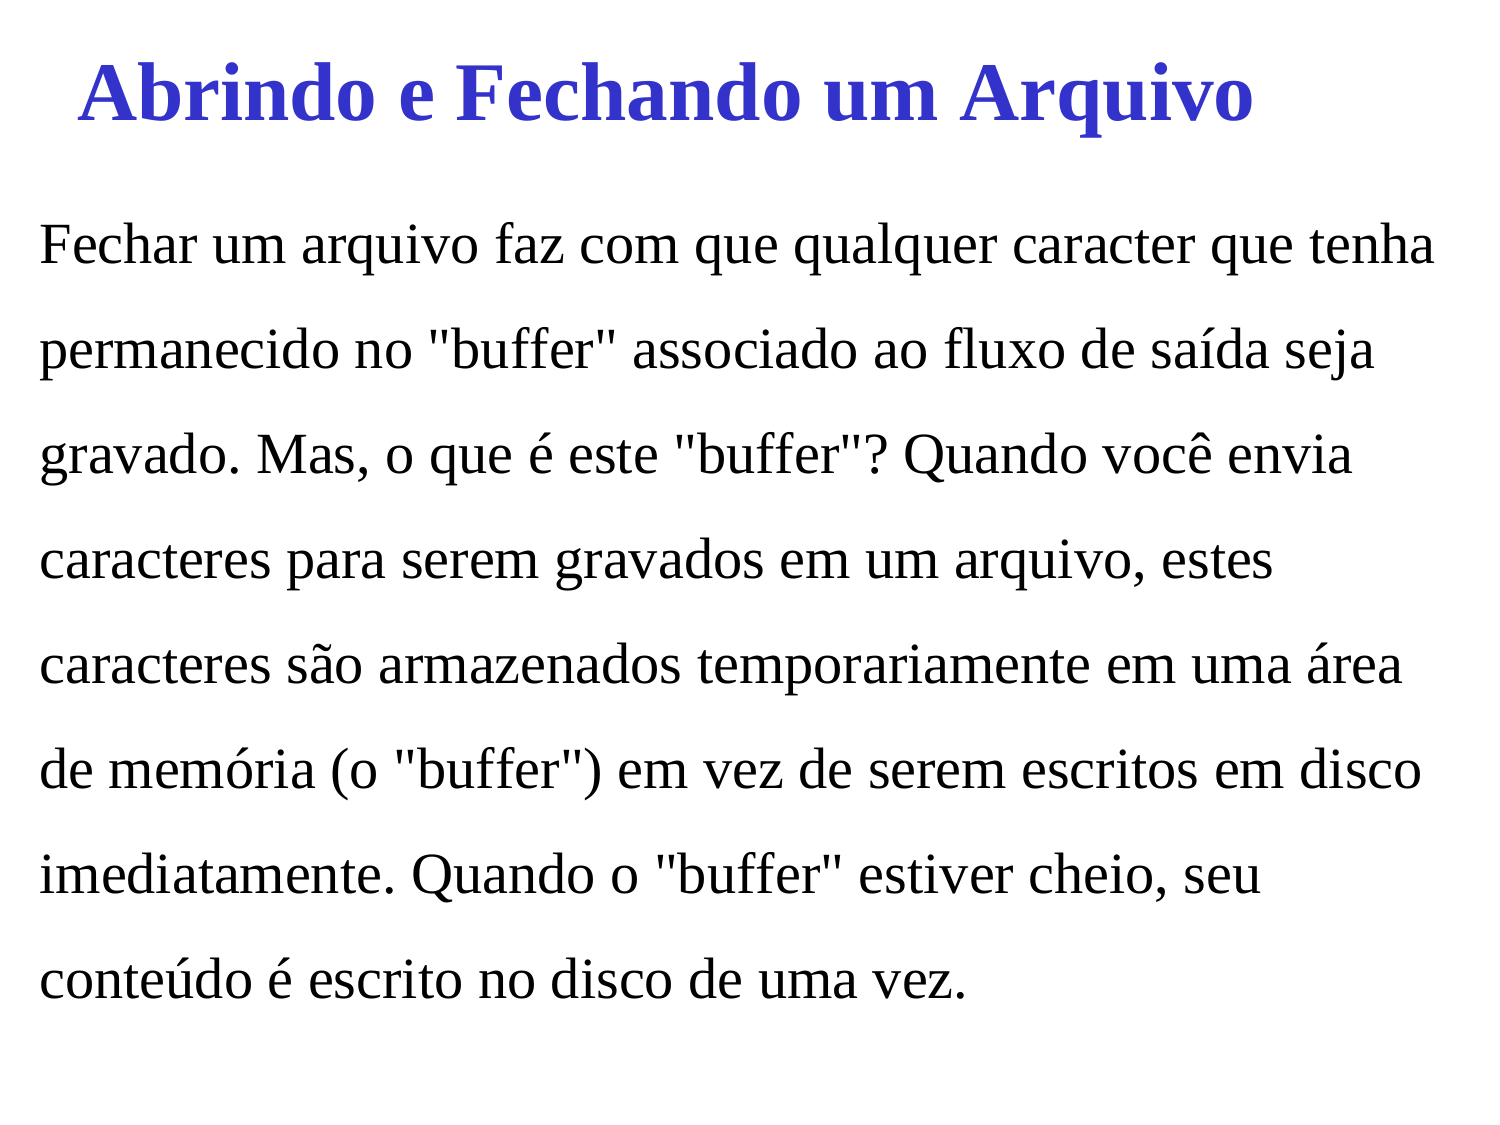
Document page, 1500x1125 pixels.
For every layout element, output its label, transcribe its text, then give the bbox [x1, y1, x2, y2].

text_box Fechar um arquivo faz com que qualquer caracter que tenha permanecido no "buffer" associado ao fluxo de saída seja gravado. Mas, o que é este "buffer"? Quando você envia caracteres para serem gravados em um arquivo, estes caracteres são armazenados temporariamente em uma área de memória (o "buffer") em vez de serem escritos em disco imediatamente. Quando o "buffer" estiver cheio, seu conteúdo é escrito no disco de uma vez. [24, 162, 1453, 1018]
text_box Abrindo e Fechando um Arquivo [62, 29, 1272, 146]
